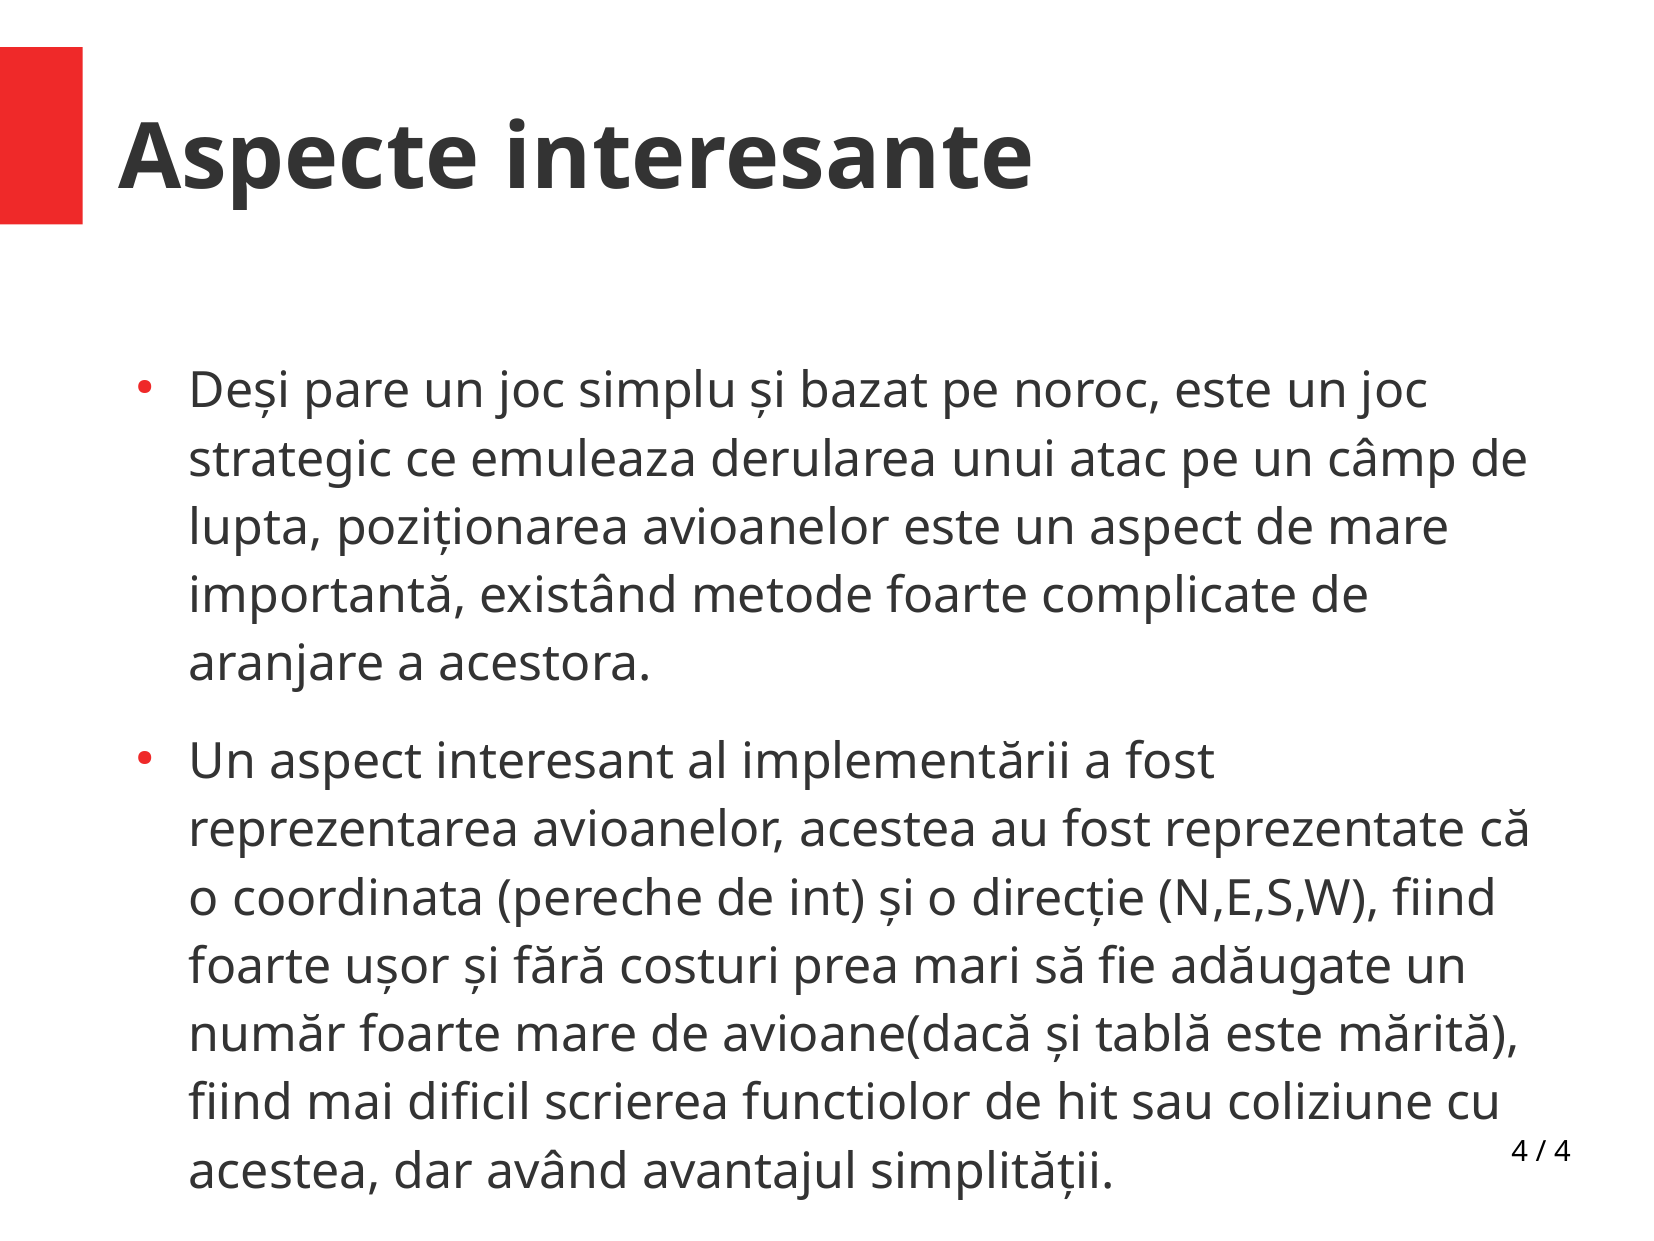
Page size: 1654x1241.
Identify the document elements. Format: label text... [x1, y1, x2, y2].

title Aspecte interesante [118, 49, 1571, 257]
list Deși pare un joc simplu și bazat pe noroc, este un joc strategic ce emuleaza derularea unui atac pe un câmp de lupta, poziționarea avioanelor este un aspect de mare importantă, existând metode foarte complicate de aranjare a acestora. Un aspect interesant al implementării a fost reprezentarea avioanelor, acestea au fost reprezentate că o coordinata (pereche de int) și o direcție (N,E,S,W), fiind foarte ușor și fără costuri prea mari să fie adăugate un număr foarte mare de avioane(dacă și tablă este mărită), fiind mai dificil scrierea functiolor de hit sau coliziune cu acestea, dar având avantajul simplității. [118, 354, 1536, 1074]
